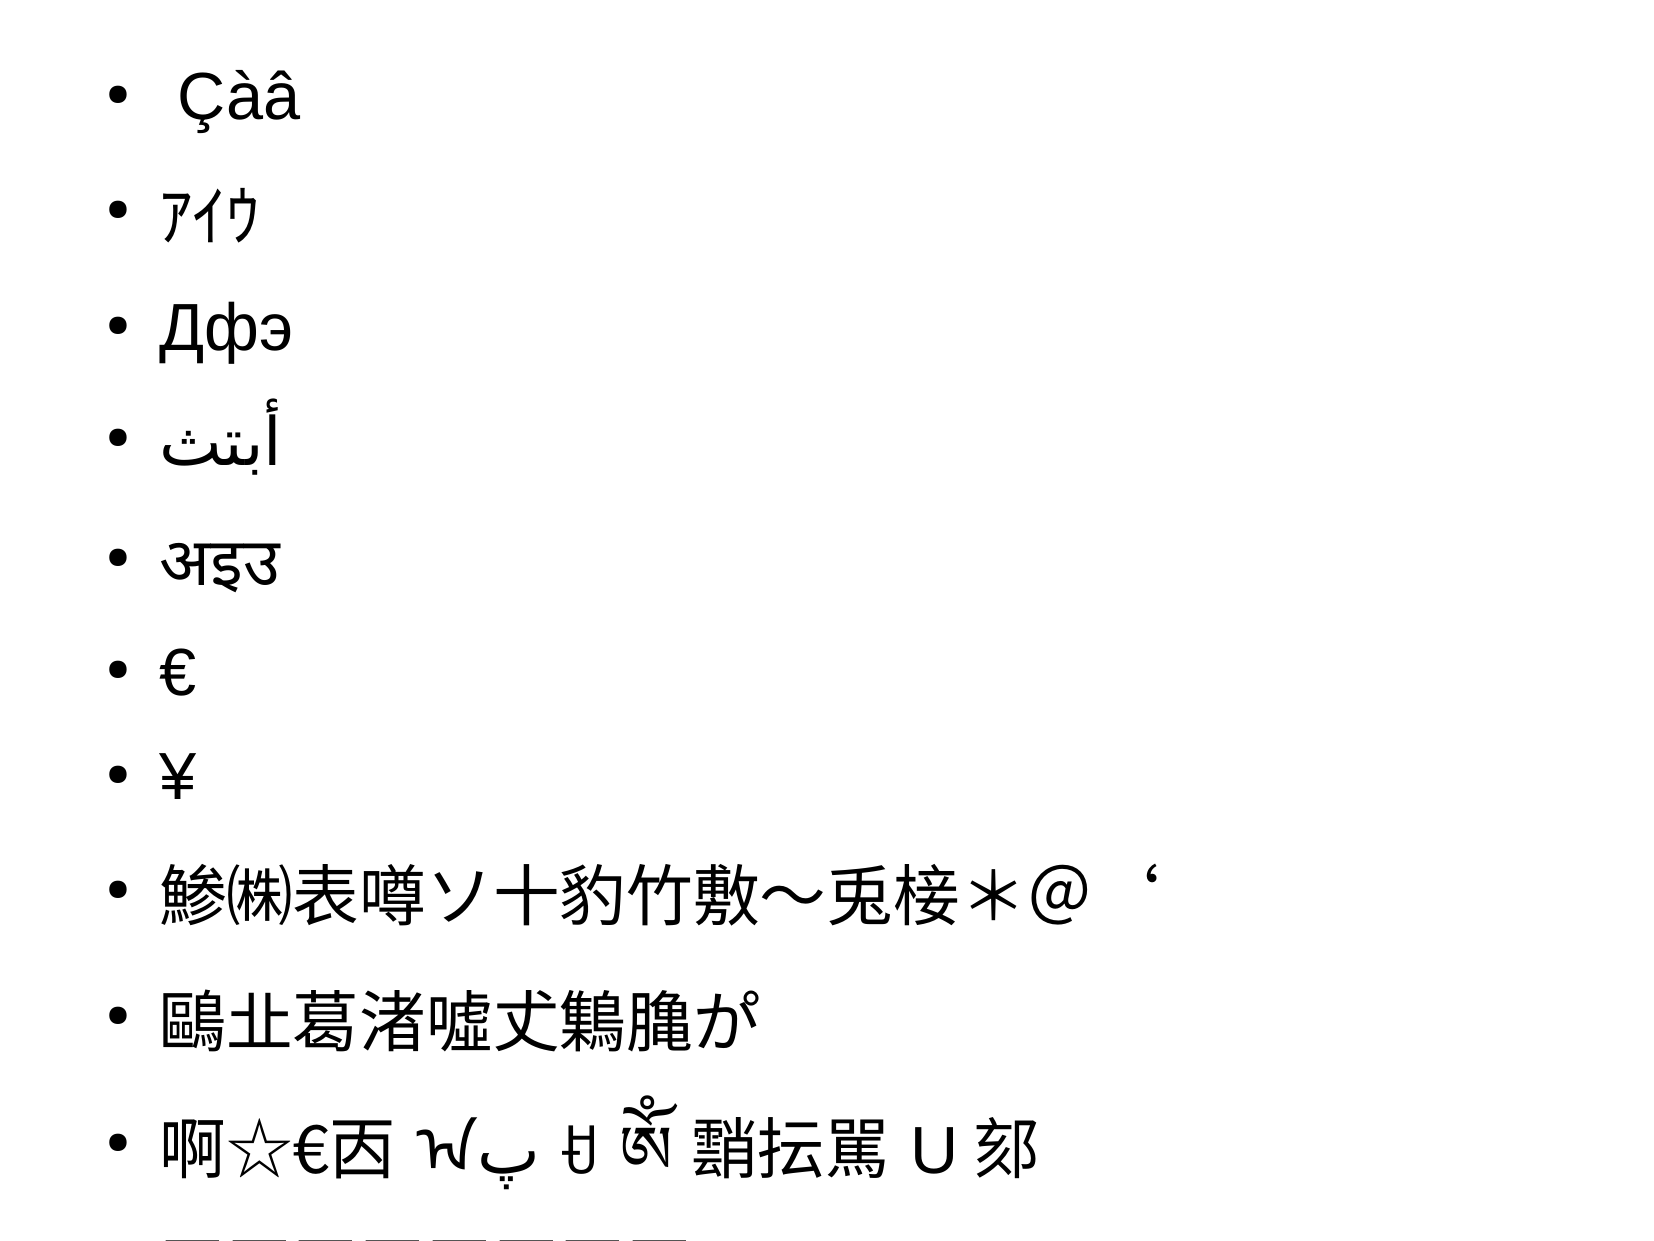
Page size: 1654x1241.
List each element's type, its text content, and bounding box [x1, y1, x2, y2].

list Çàâ ｱｲｳ Дфэ أبتث अइउ € ¥ 鯵㈱表噂ソ十豹竹敷～兎椄＊＠‘ 鷗㐀葛渚噓𠀋𪆐𪚲か゚ 啊☆€㐁ᠠﭖꀀༀ䨭抎駡U郂 𠀀𠀁𠀂𠀃𠀄𪛔𪛕𪛖 [88, 59, 1577, 1197]
